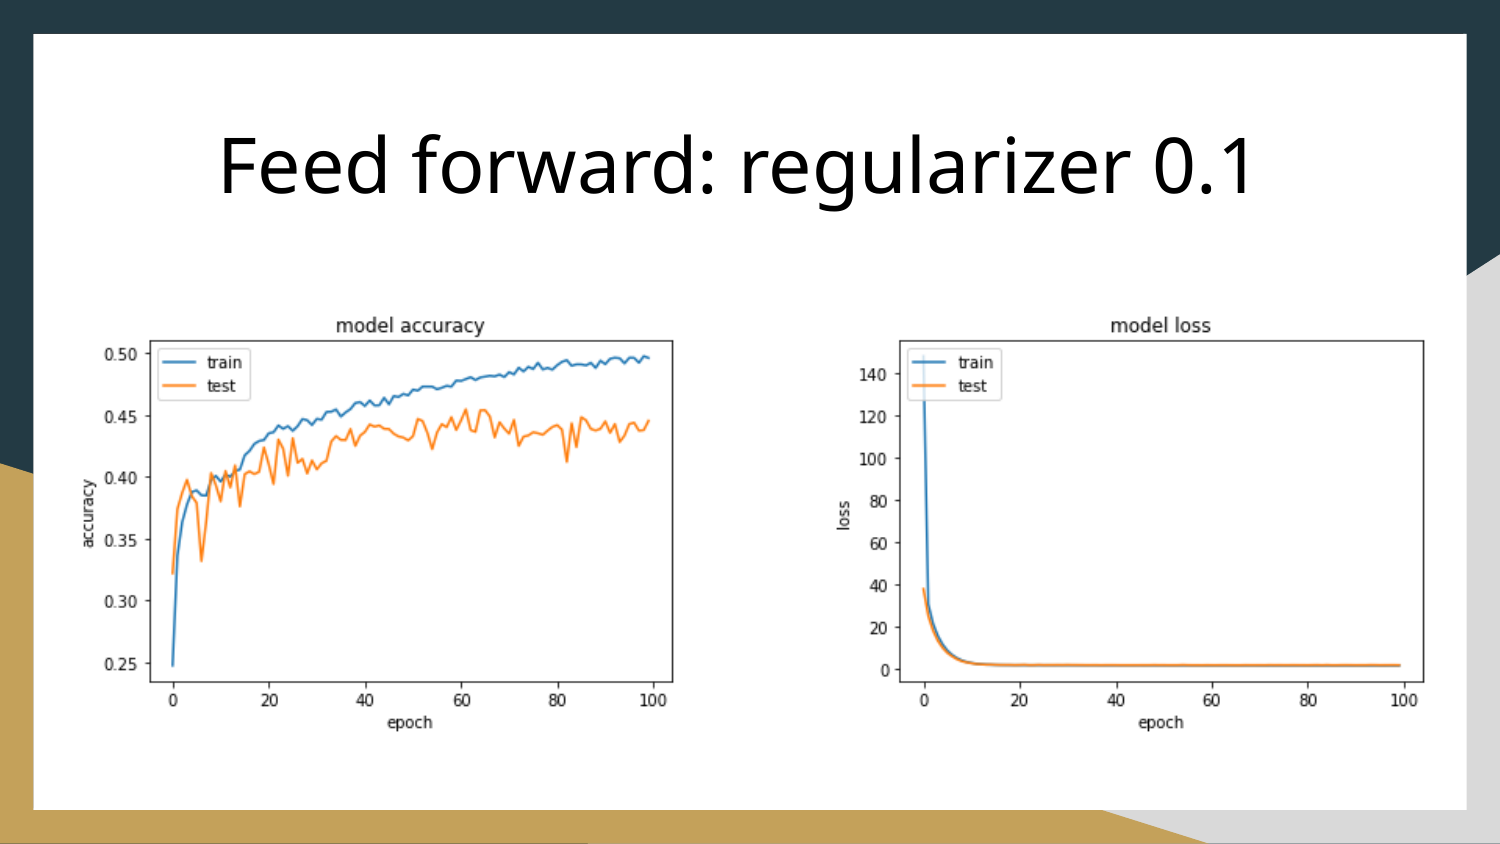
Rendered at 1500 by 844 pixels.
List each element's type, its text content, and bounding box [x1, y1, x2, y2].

title Feed forward: regularizer 0.1 [134, 101, 1366, 258]
picture [70, 306, 683, 741]
picture [826, 306, 1434, 741]
